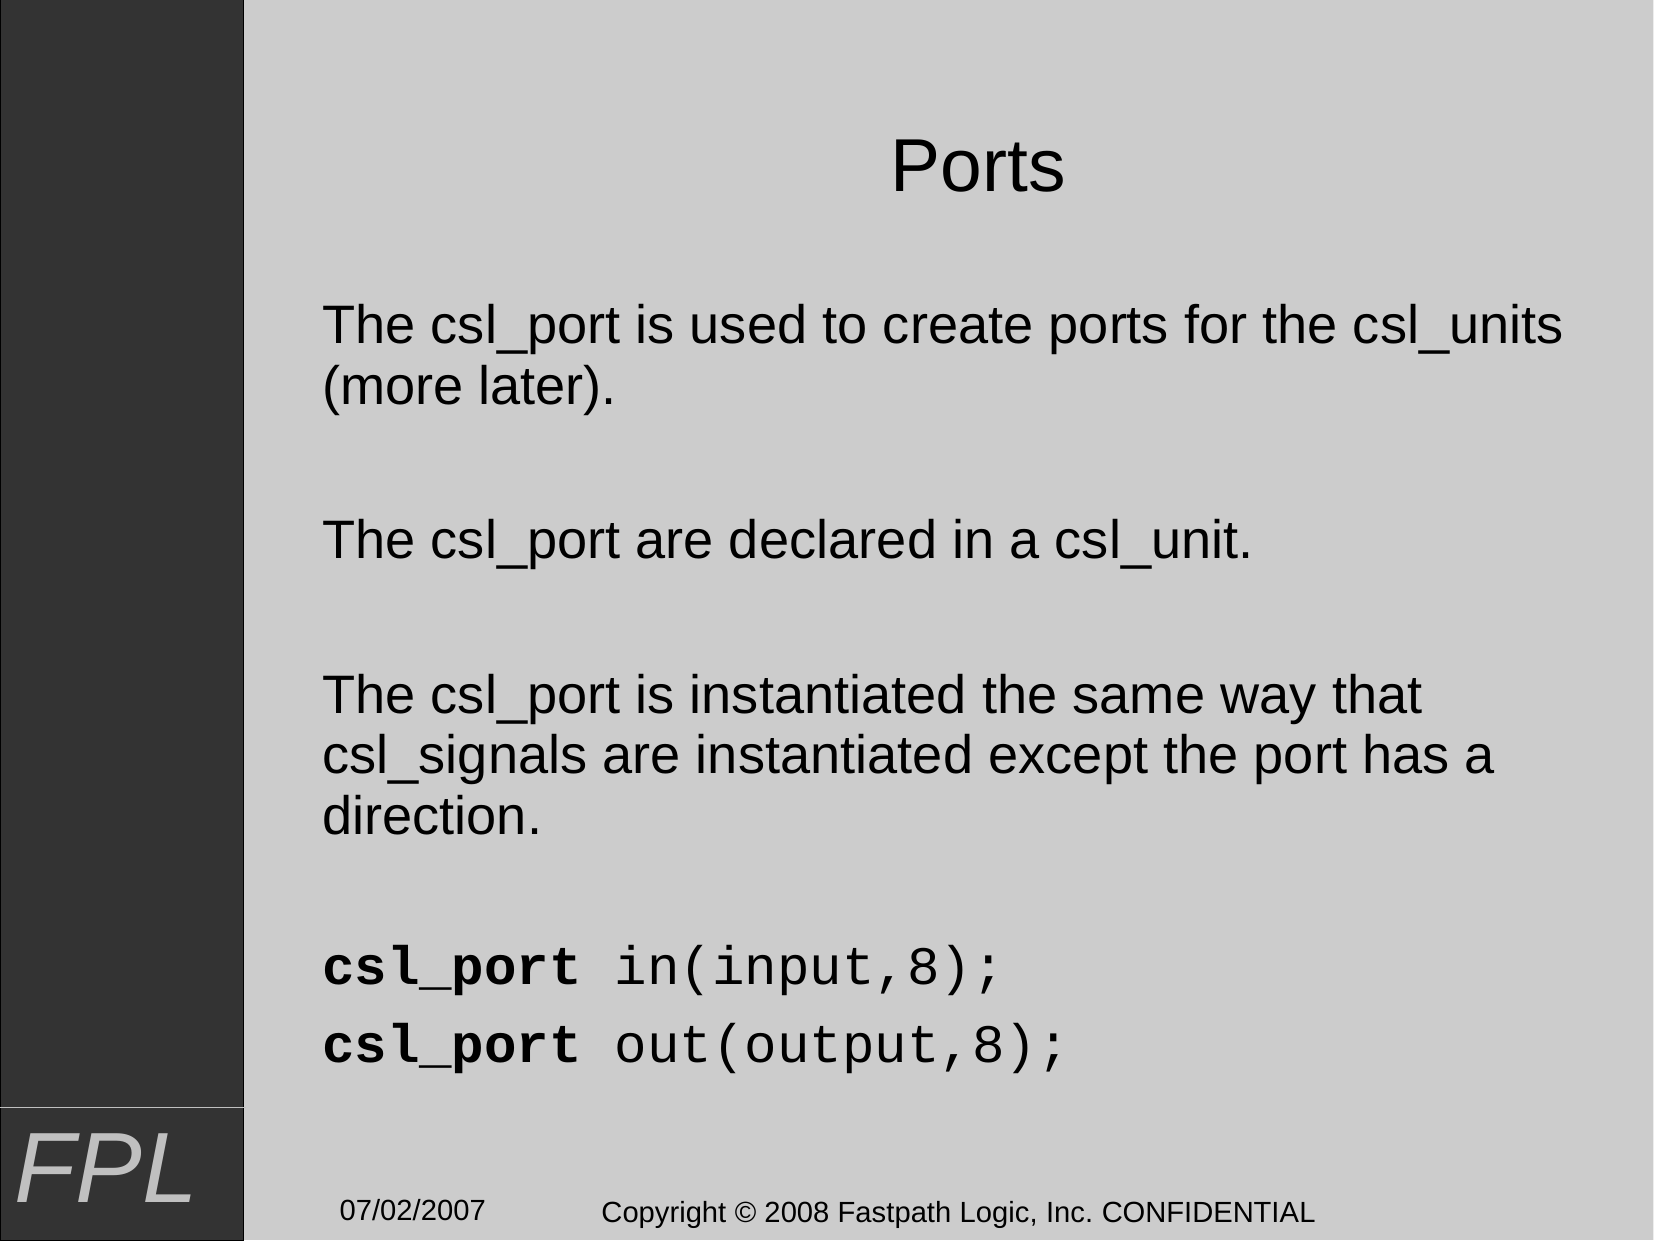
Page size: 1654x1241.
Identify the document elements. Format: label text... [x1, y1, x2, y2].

title Ports [427, 57, 1530, 193]
subtitle The csl_port is used to create ports for the csl_units (more later). The csl_port are declared in a csl_unit. The csl_port is instantiated the same way that csl_signals are instantiated except the port has a direction. csl_port in(input,8); csl_port out(output,8); [322, 193, 1635, 1241]
